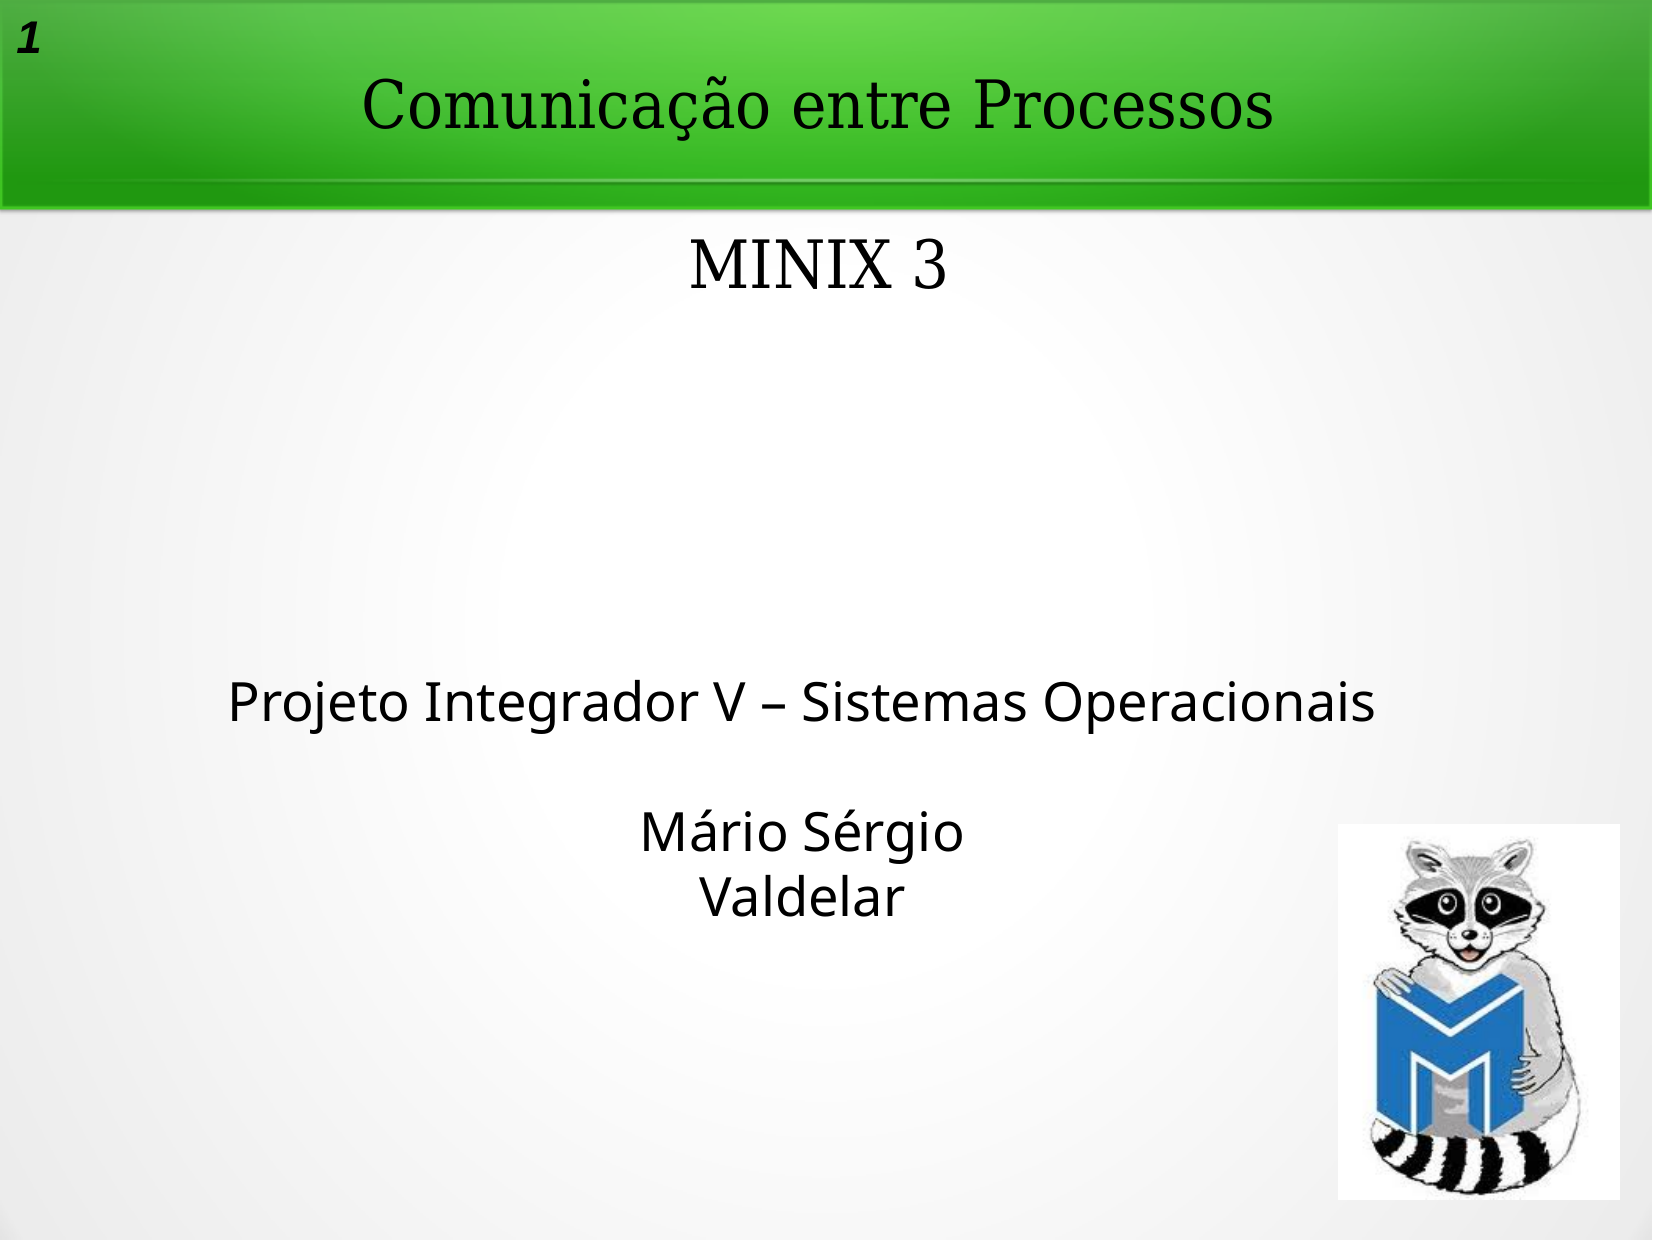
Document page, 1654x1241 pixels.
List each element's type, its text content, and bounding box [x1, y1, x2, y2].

text_box Projeto Integrador V – Sistemas Operacionais Mário Sérgio Valdelar [75, 650, 1530, 945]
text_box Comunicação entre Processos MINIX 3 [75, 45, 1563, 318]
picture [1338, 824, 1620, 1200]
